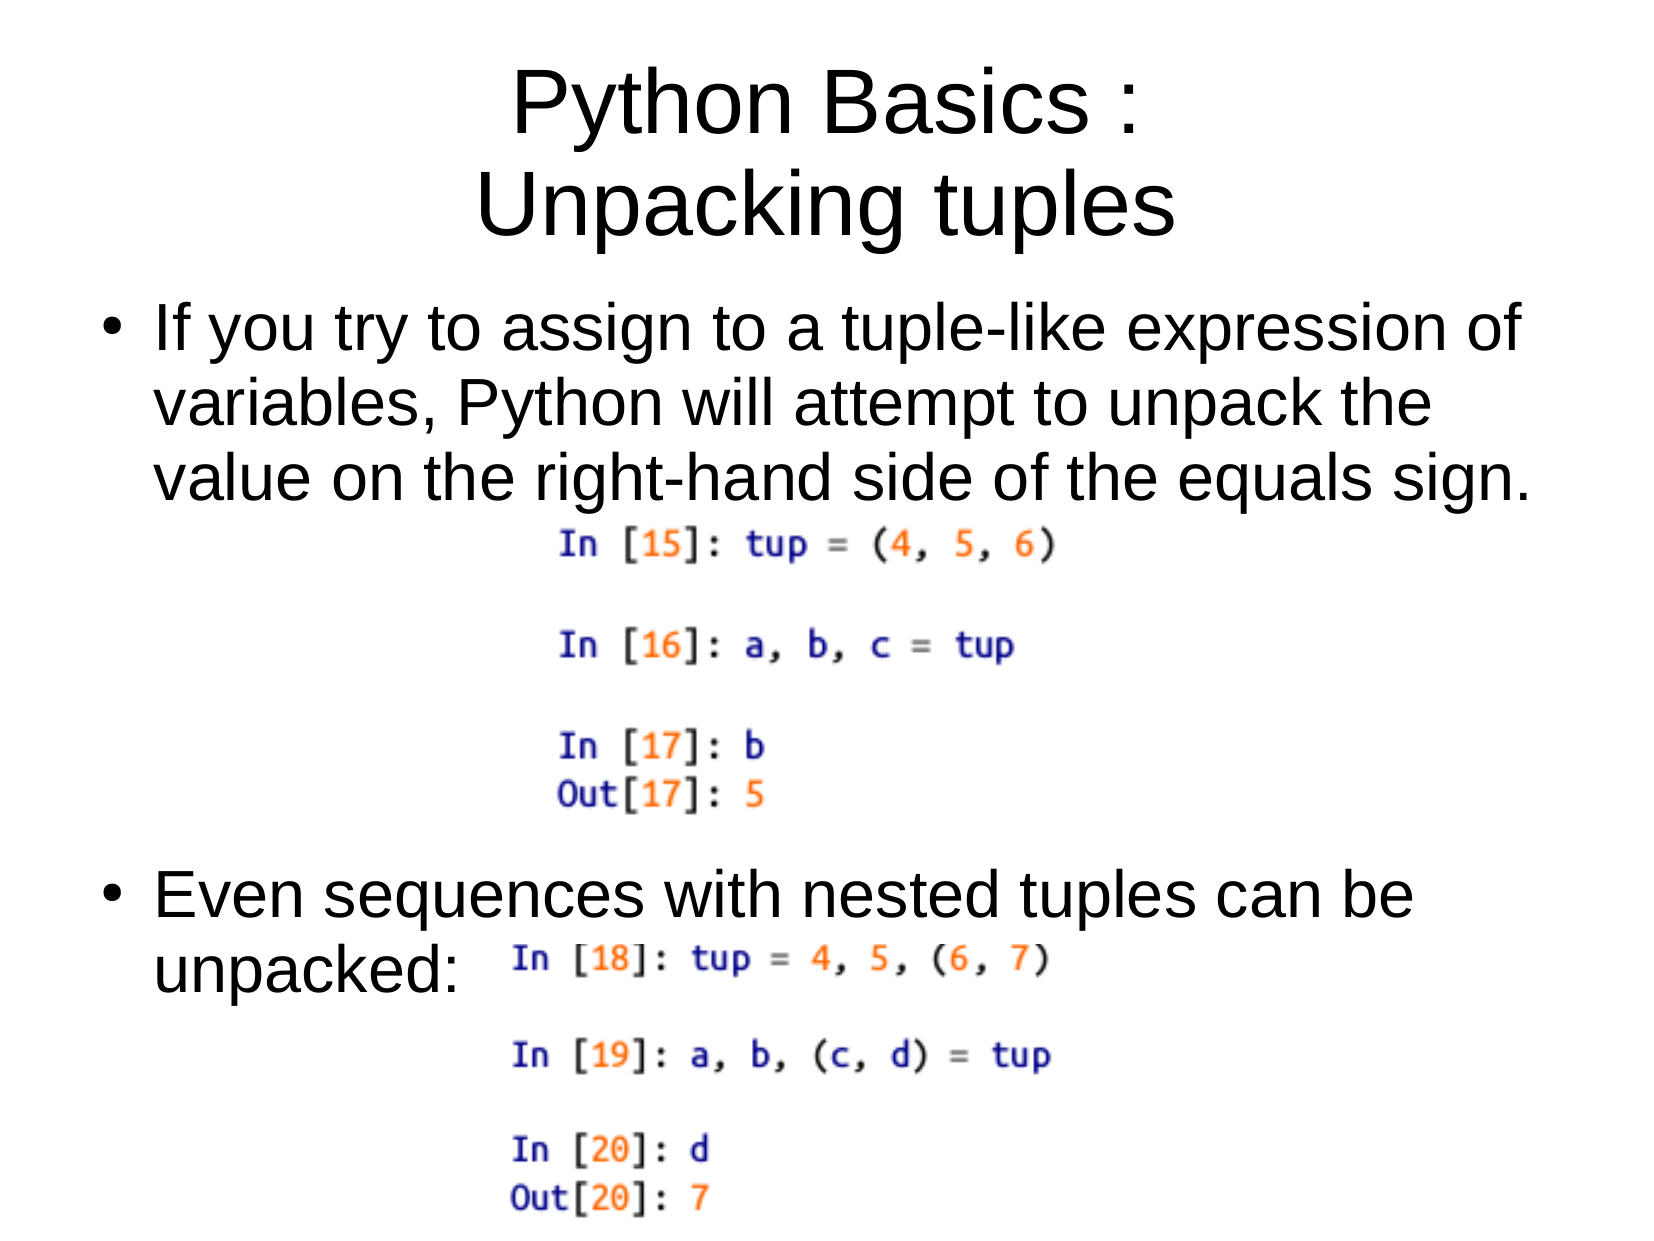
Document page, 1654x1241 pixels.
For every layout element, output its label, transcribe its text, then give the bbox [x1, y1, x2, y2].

list If you try to assign to a tuple-like expression of variables, Python will attempt to unpack the value on the right-hand side of the equals sign. Even sequences with nested tuples can be unpacked: [82, 290, 1571, 1010]
title Python Basics : Unpacking tuples [82, 49, 1571, 257]
picture [538, 524, 1088, 826]
picture [504, 944, 1066, 1231]
